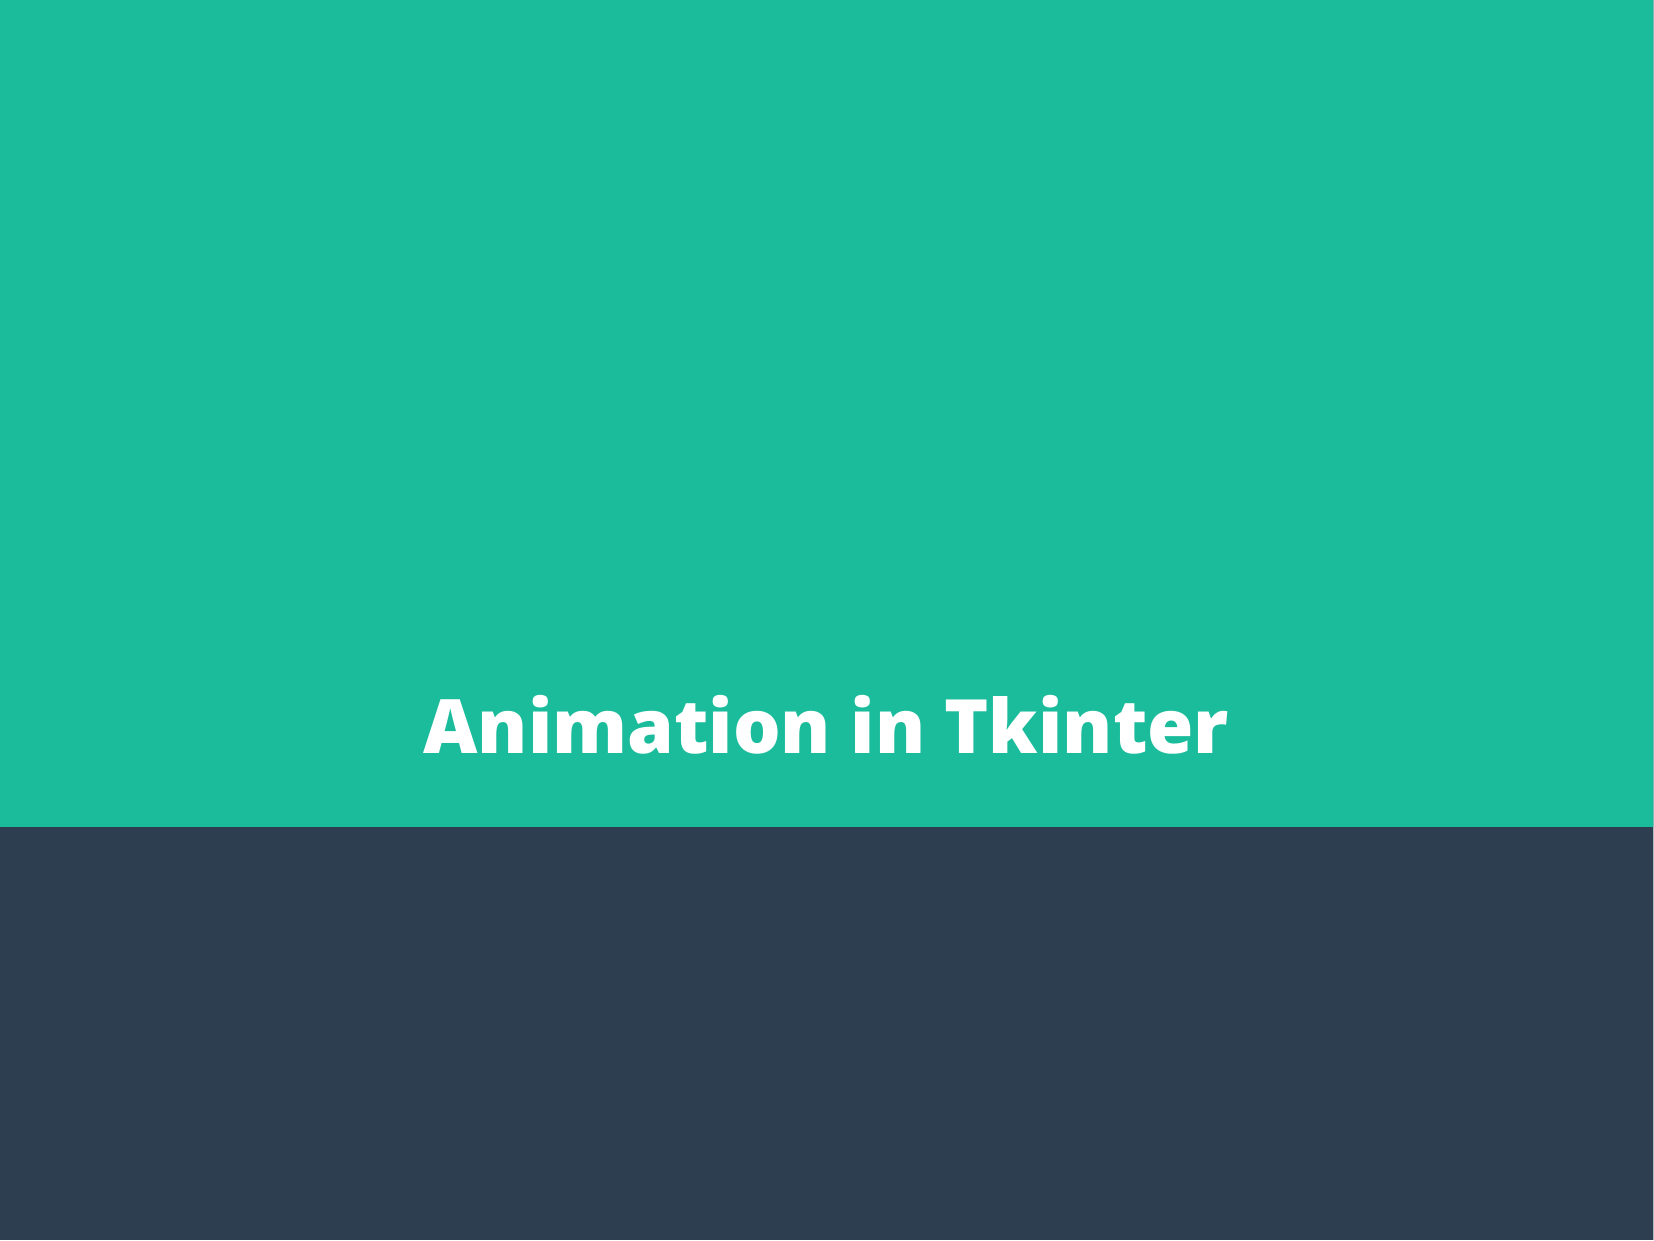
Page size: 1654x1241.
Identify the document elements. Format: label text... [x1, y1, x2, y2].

title Animation in Tkinter [59, 620, 1595, 778]
